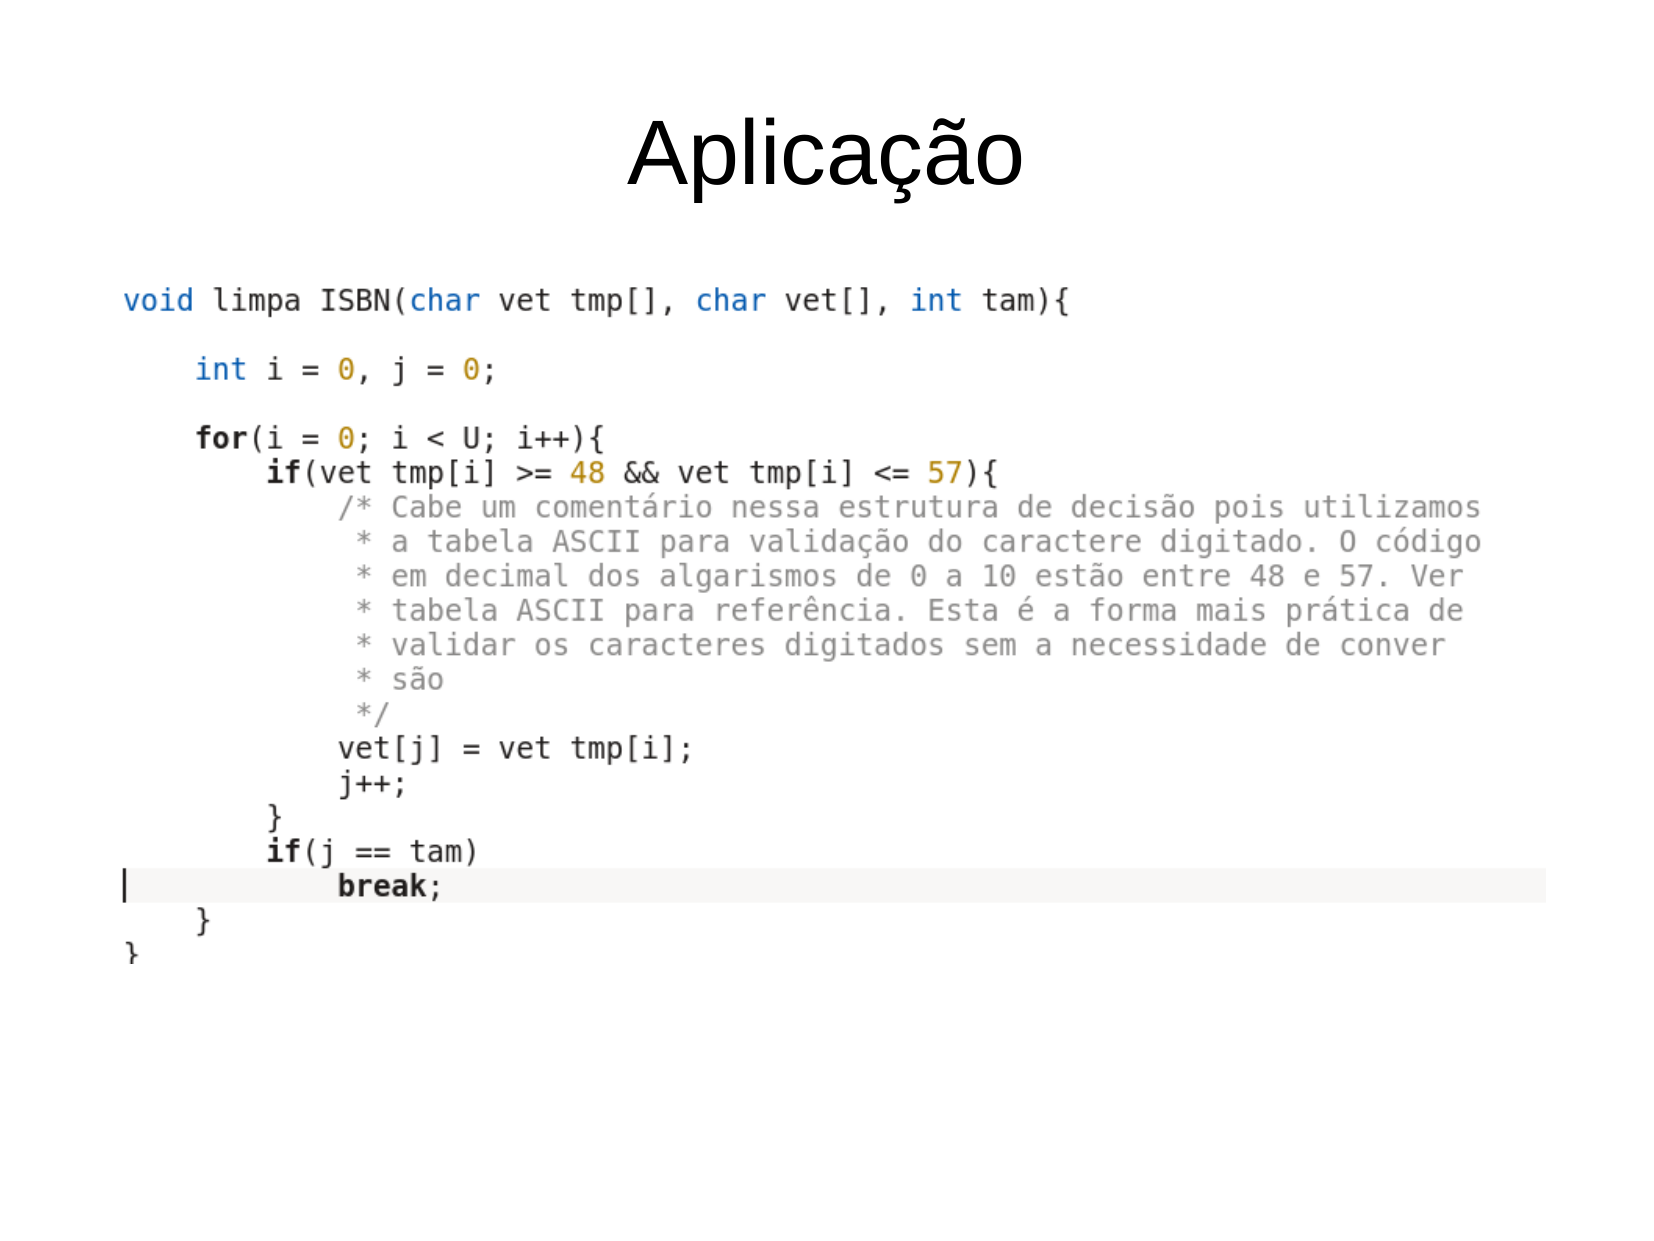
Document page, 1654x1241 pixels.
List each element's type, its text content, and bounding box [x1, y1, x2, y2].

picture [120, 286, 1546, 964]
title Aplicação [82, 49, 1571, 257]
